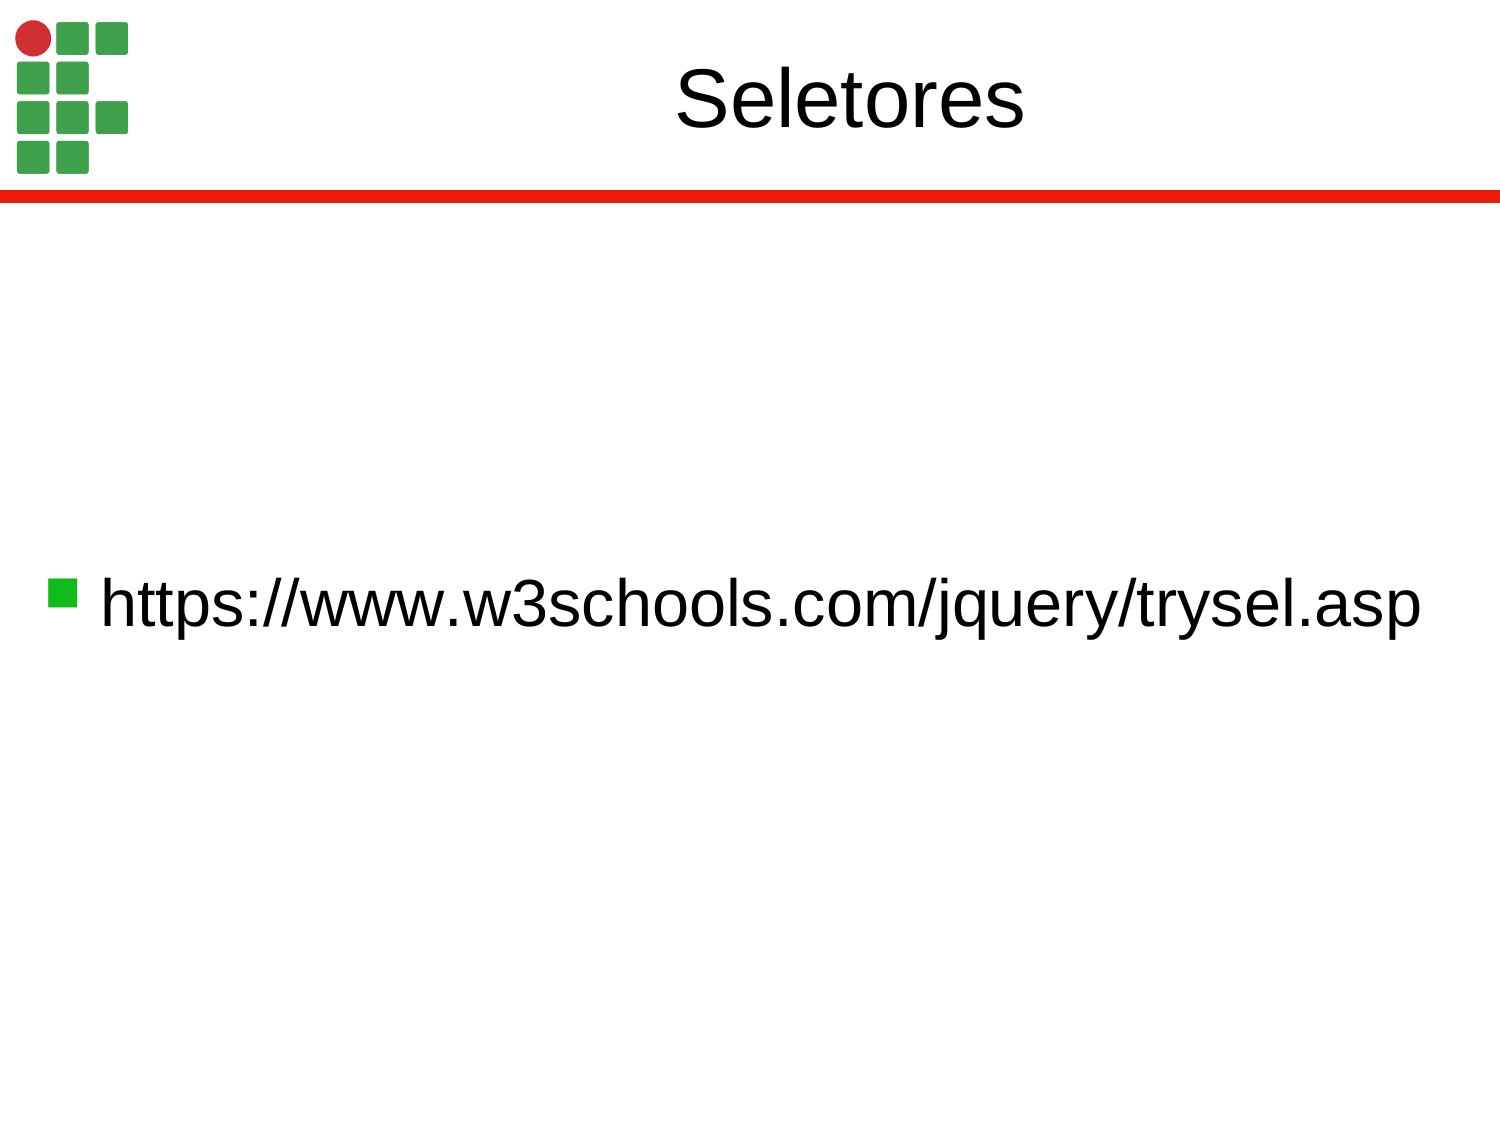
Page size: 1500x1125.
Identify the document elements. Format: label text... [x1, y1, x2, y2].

picture [14, 16, 130, 178]
list https://www.w3schools.com/jquery/trysel.asp [29, 207, 1471, 1087]
title Seletores [230, 0, 1471, 202]
